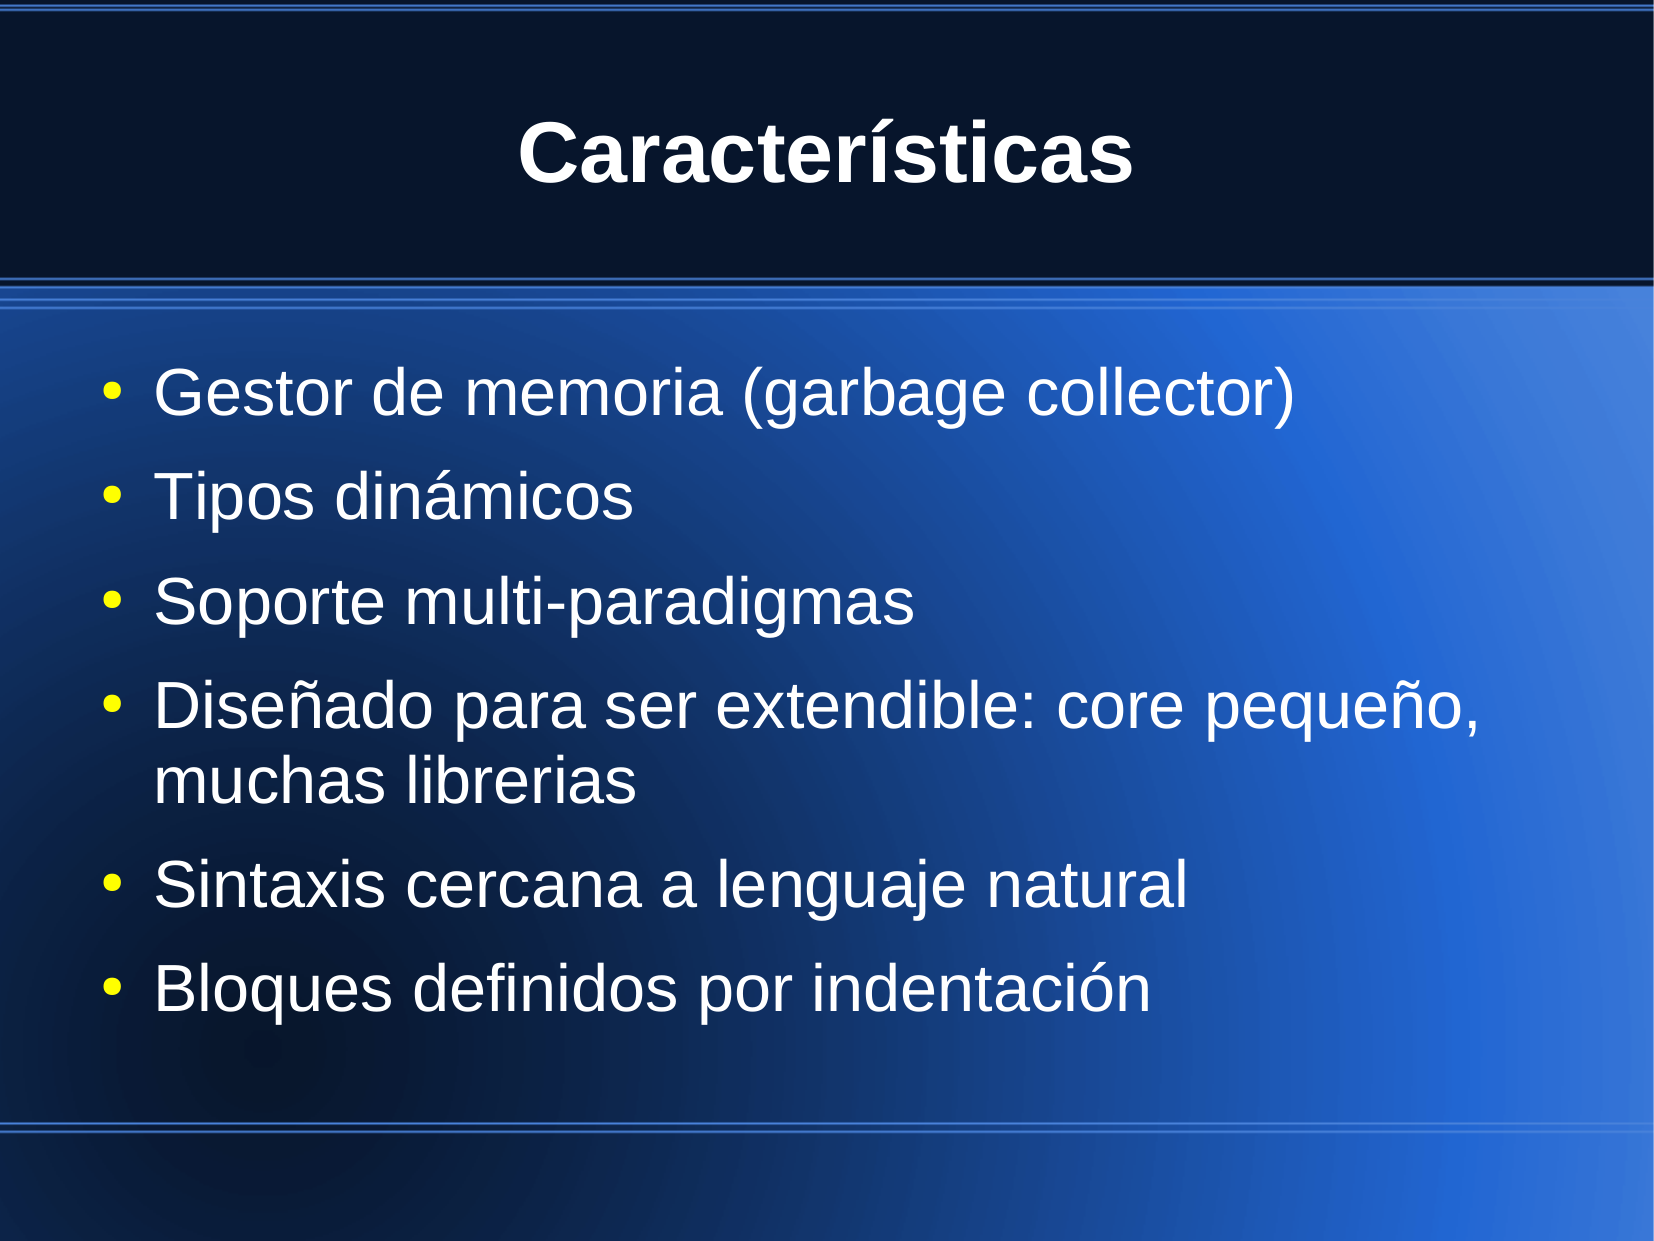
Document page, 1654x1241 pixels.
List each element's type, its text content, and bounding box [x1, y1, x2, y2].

picture [0, 0, 1654, 1241]
title Características [82, 49, 1571, 257]
list Gestor de memoria (garbage collector) Tipos dinámicos Soporte multi-paradigmas Diseñado para ser extendible: core pequeño, muchas librerias Sintaxis cercana a lenguaje natural Bloques definidos por indentación [82, 355, 1571, 1075]
